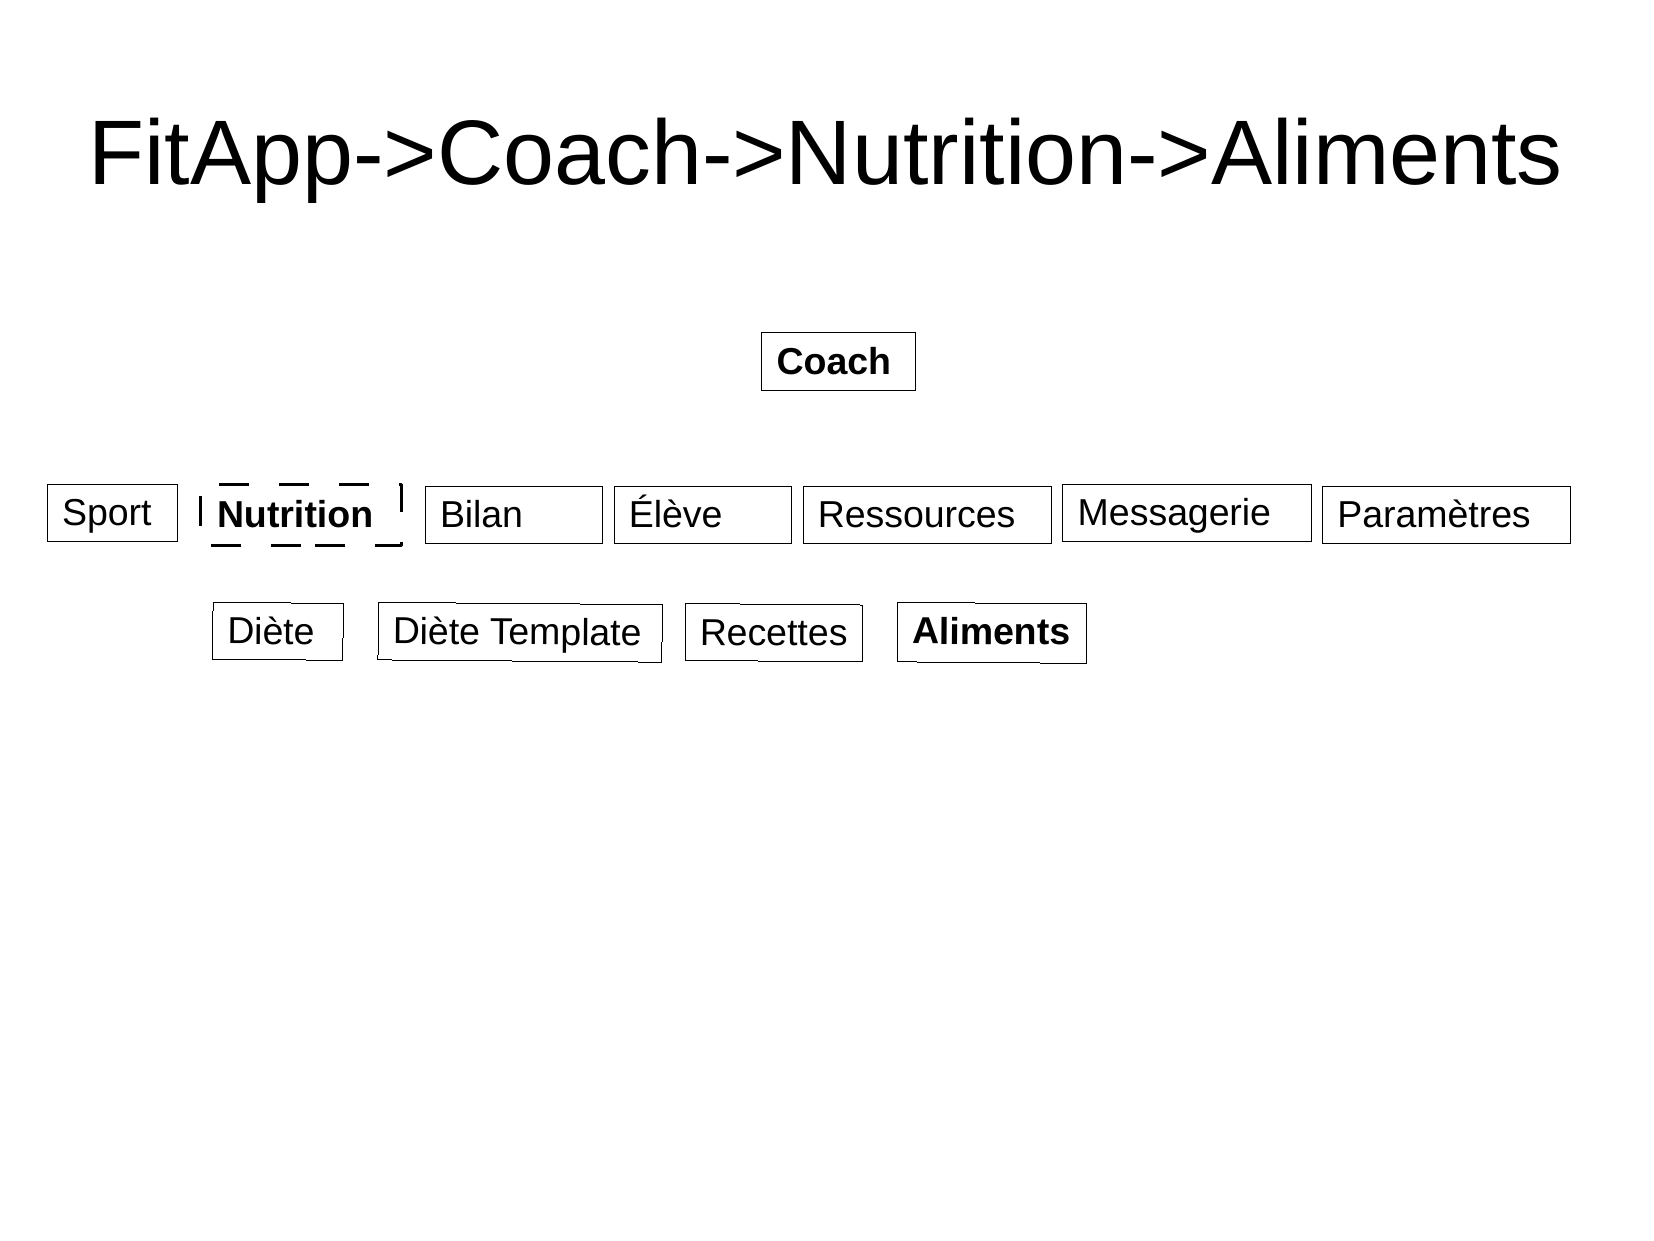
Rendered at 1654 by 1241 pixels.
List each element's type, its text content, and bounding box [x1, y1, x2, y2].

text_box Coach [761, 332, 916, 391]
text_box Messagerie [1062, 484, 1312, 542]
text_box Ressources [803, 486, 1052, 544]
text_box Nutrition [200, 484, 402, 546]
text_box Diète [212, 602, 344, 661]
text_box Sport [47, 484, 178, 542]
title FitApp->Coach->Nutrition->Aliments [82, 49, 1571, 257]
text_box Bilan [425, 486, 603, 544]
text_box Élève [614, 486, 792, 544]
text_box Aliments [897, 602, 1087, 664]
text_box Paramètres [1322, 486, 1571, 544]
text_box Recettes [685, 603, 863, 662]
text_box Diète Template [377, 602, 663, 663]
